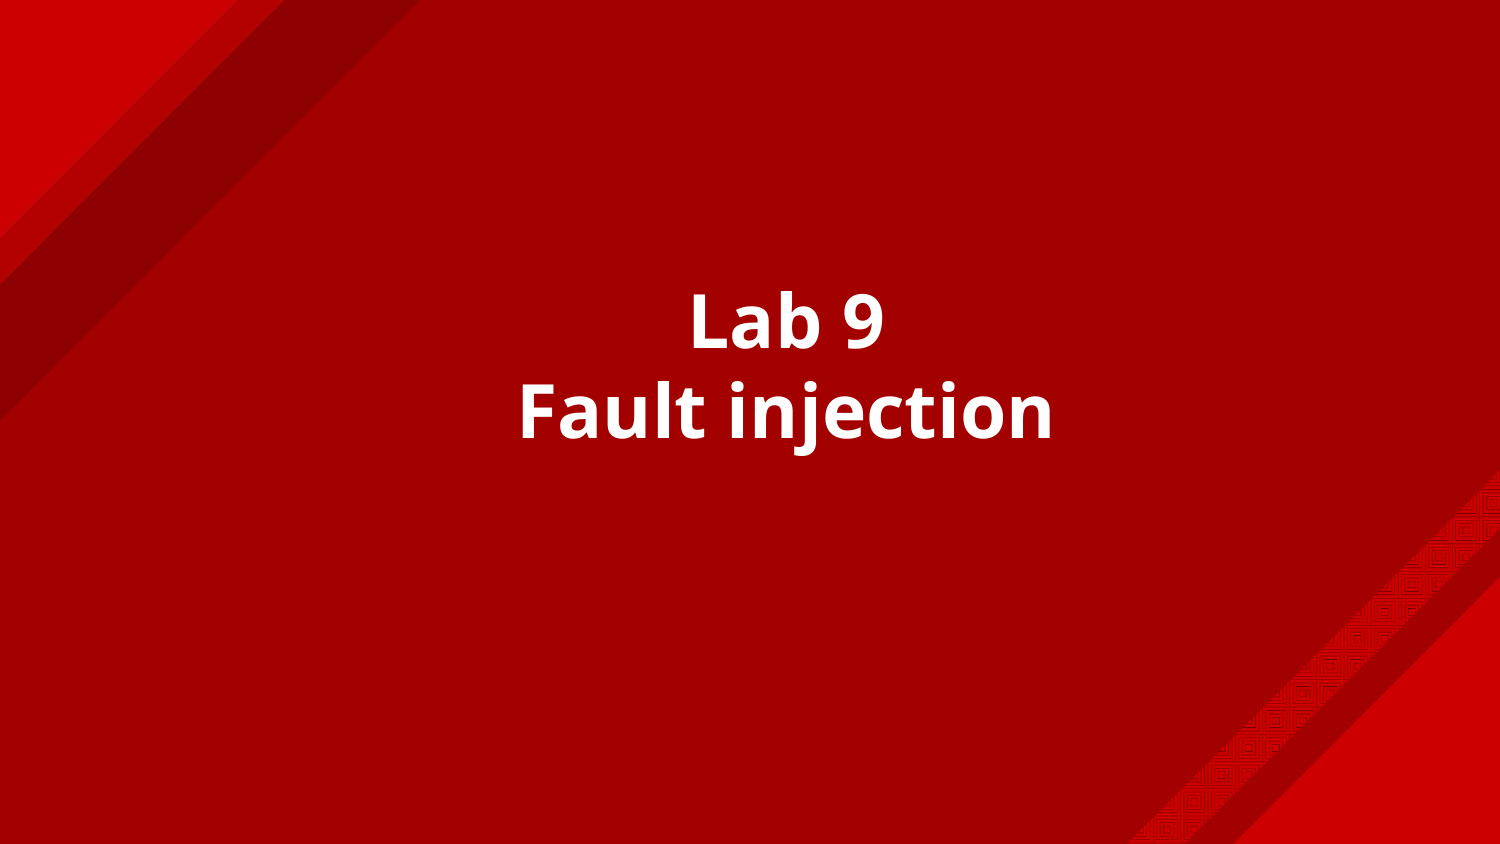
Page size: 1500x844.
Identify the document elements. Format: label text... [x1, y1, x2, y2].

title Lab 9 Fault injection [298, 356, 1274, 469]
picture [0, 0, 1500, 844]
